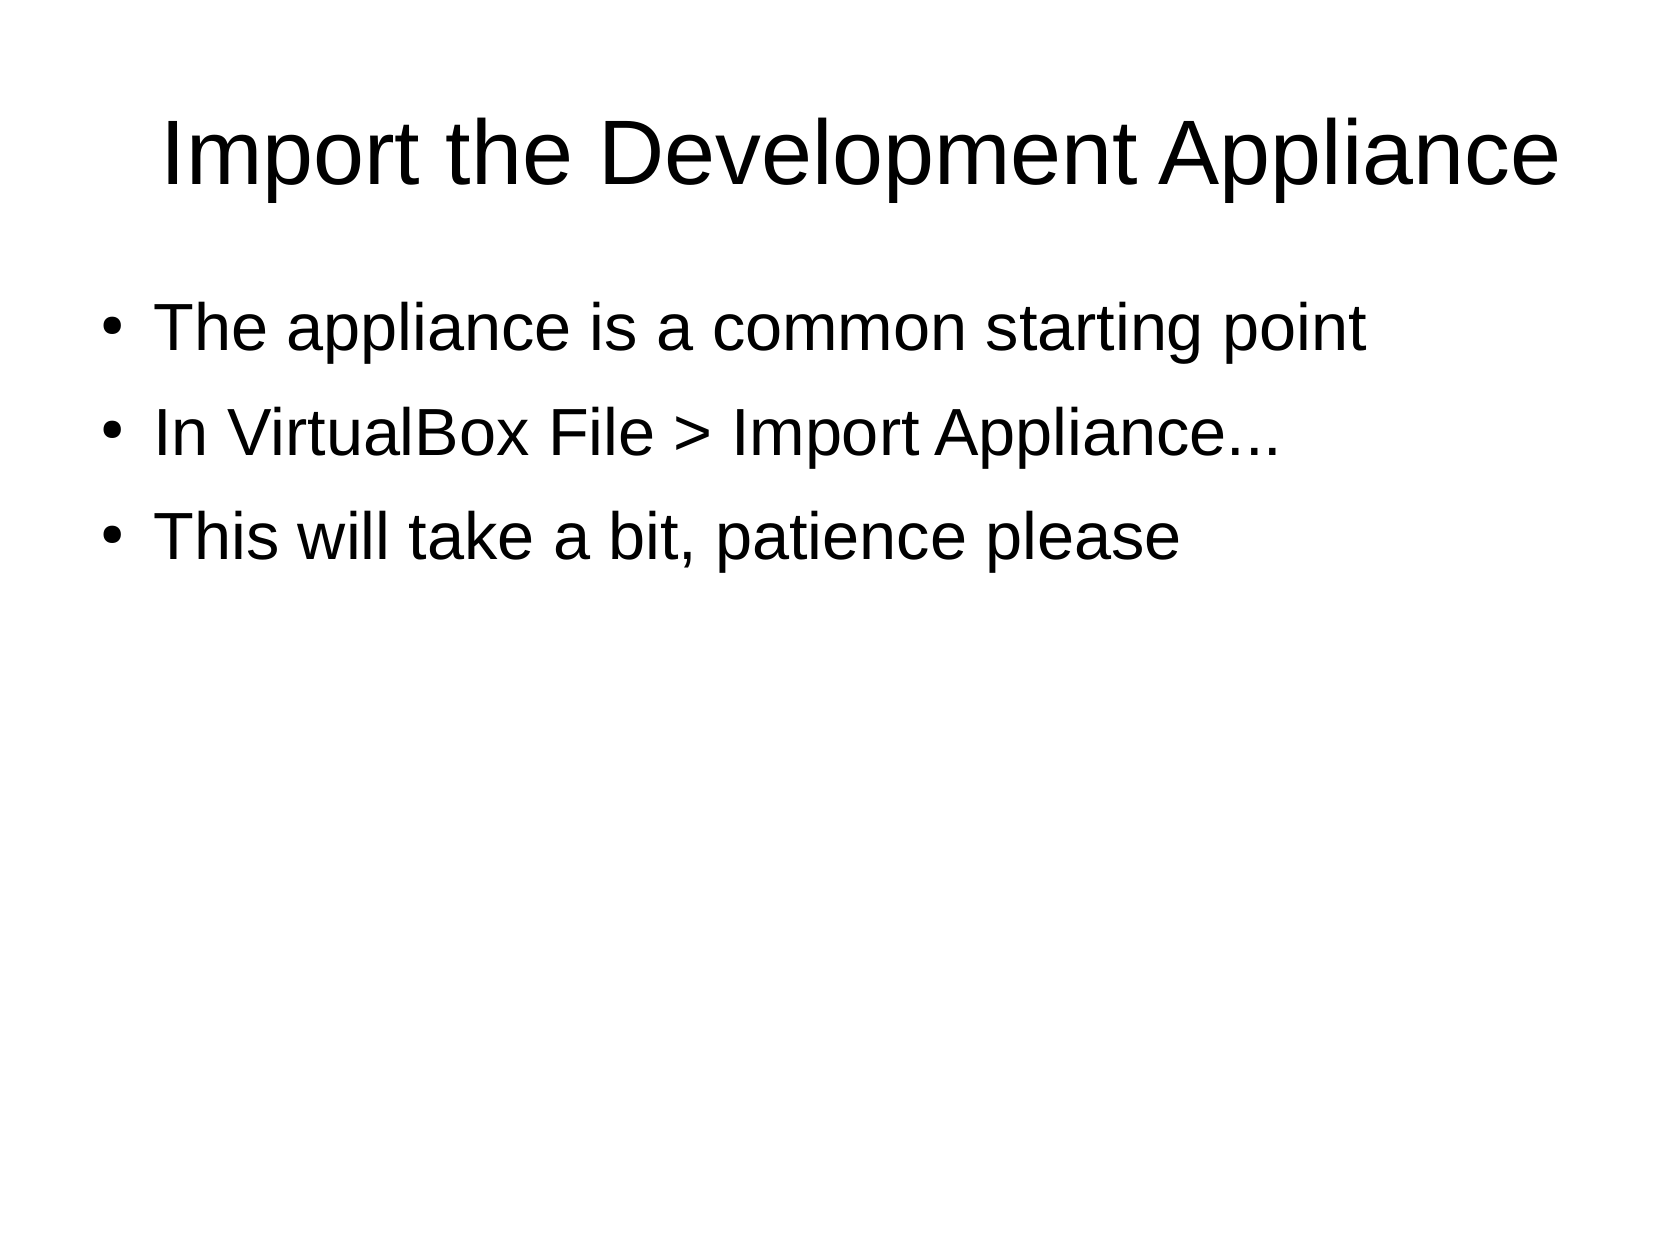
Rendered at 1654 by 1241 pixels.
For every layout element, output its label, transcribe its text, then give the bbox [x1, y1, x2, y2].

list The appliance is a common starting point In VirtualBox File > Import Appliance... This will take a bit, patience please [82, 290, 1571, 1010]
title Import the Development Appliance [82, 49, 1571, 257]
